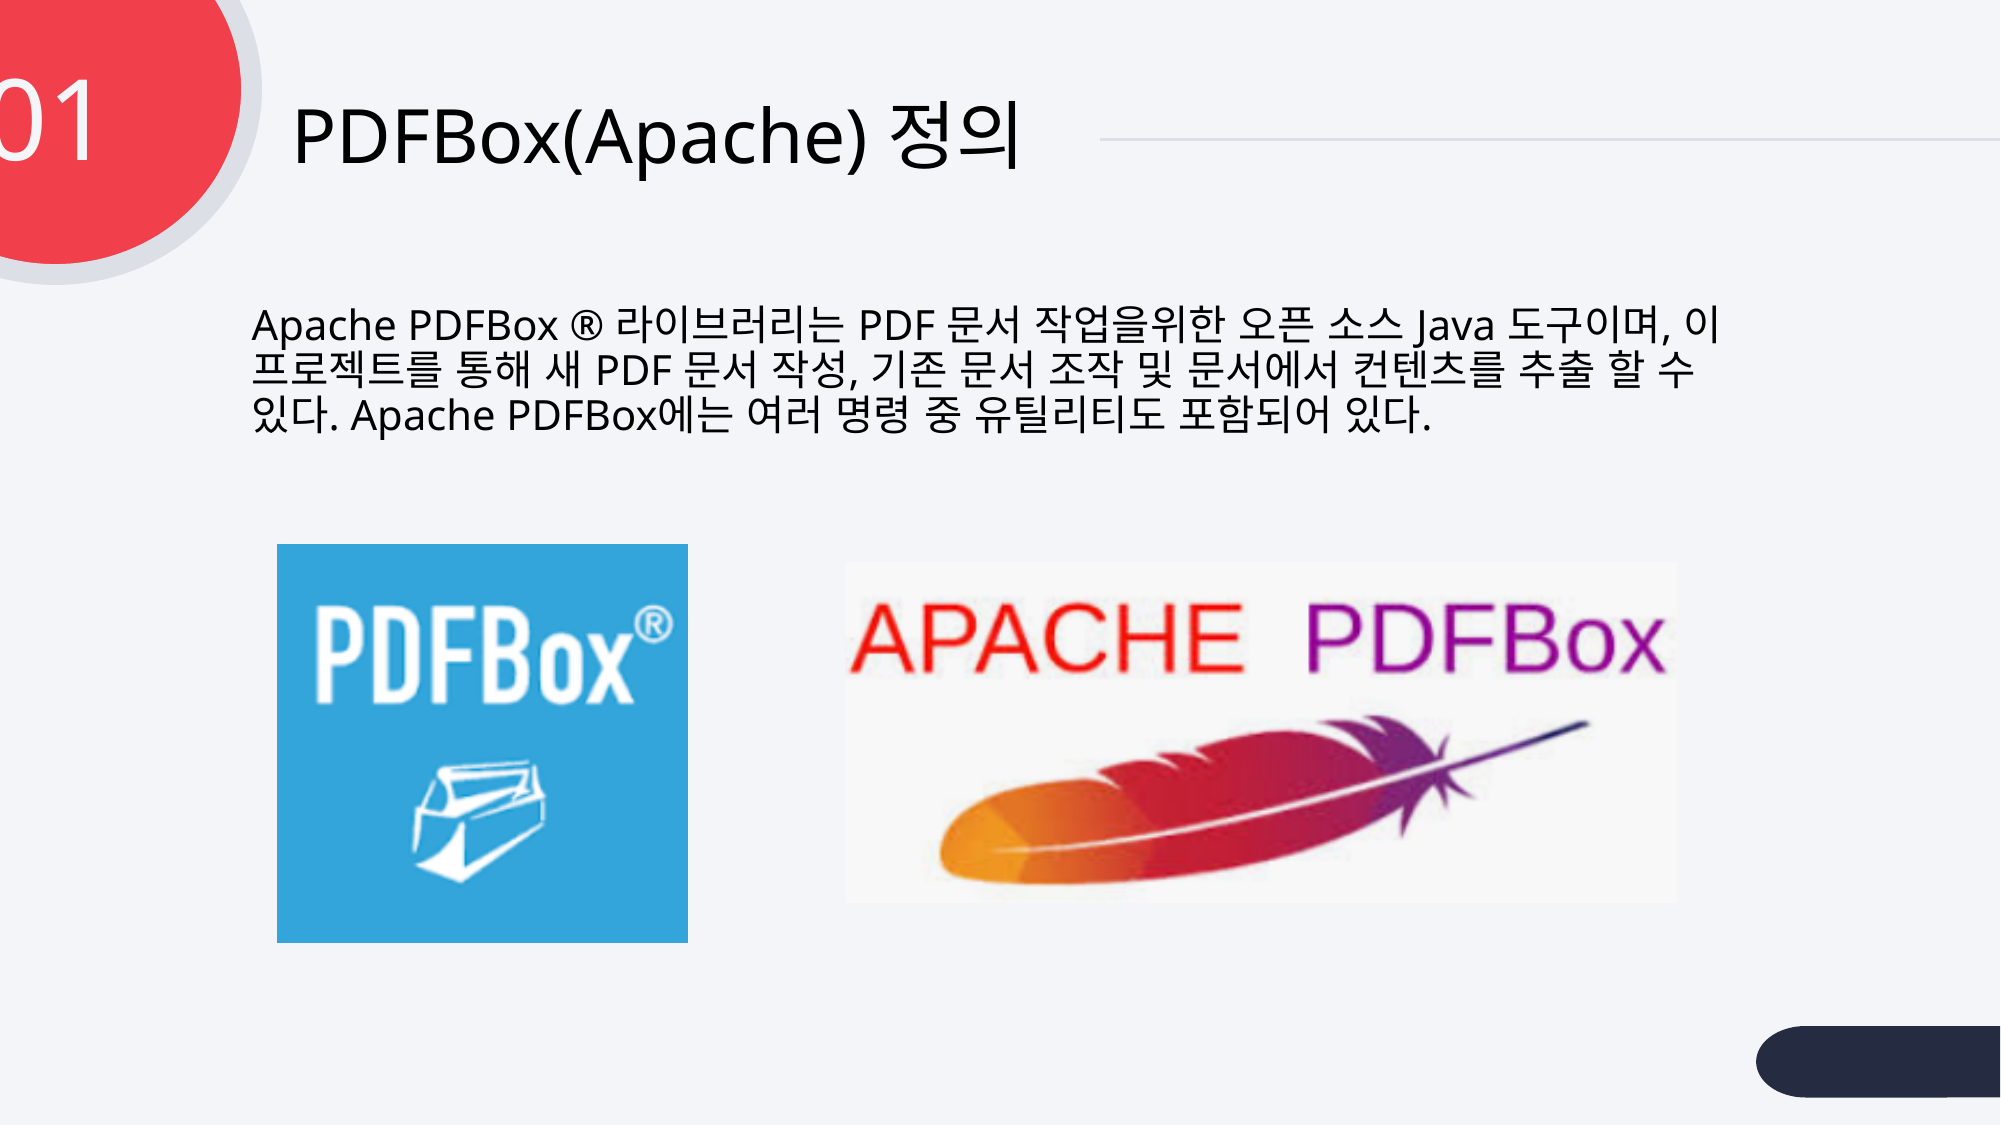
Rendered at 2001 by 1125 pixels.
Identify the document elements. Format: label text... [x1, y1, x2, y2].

list Apache PDFBox ® 라이브러리는 PDF 문서 작업을위한 오픈 소스 Java 도구이며, 이 프로젝트를 통해 새 PDF 문서 작성, 기존 문서 조작 및 문서에서 컨텐츠를 추출 할 수 있다. Apache PDFBox에는 여러 명령 중 유틸리티도 포함되어 있다. [251, 304, 1757, 534]
picture [277, 544, 688, 943]
list 01 [0, 47, 167, 186]
picture [845, 562, 1677, 903]
title PDFBox(Apache) 정의 [290, 89, 1100, 191]
